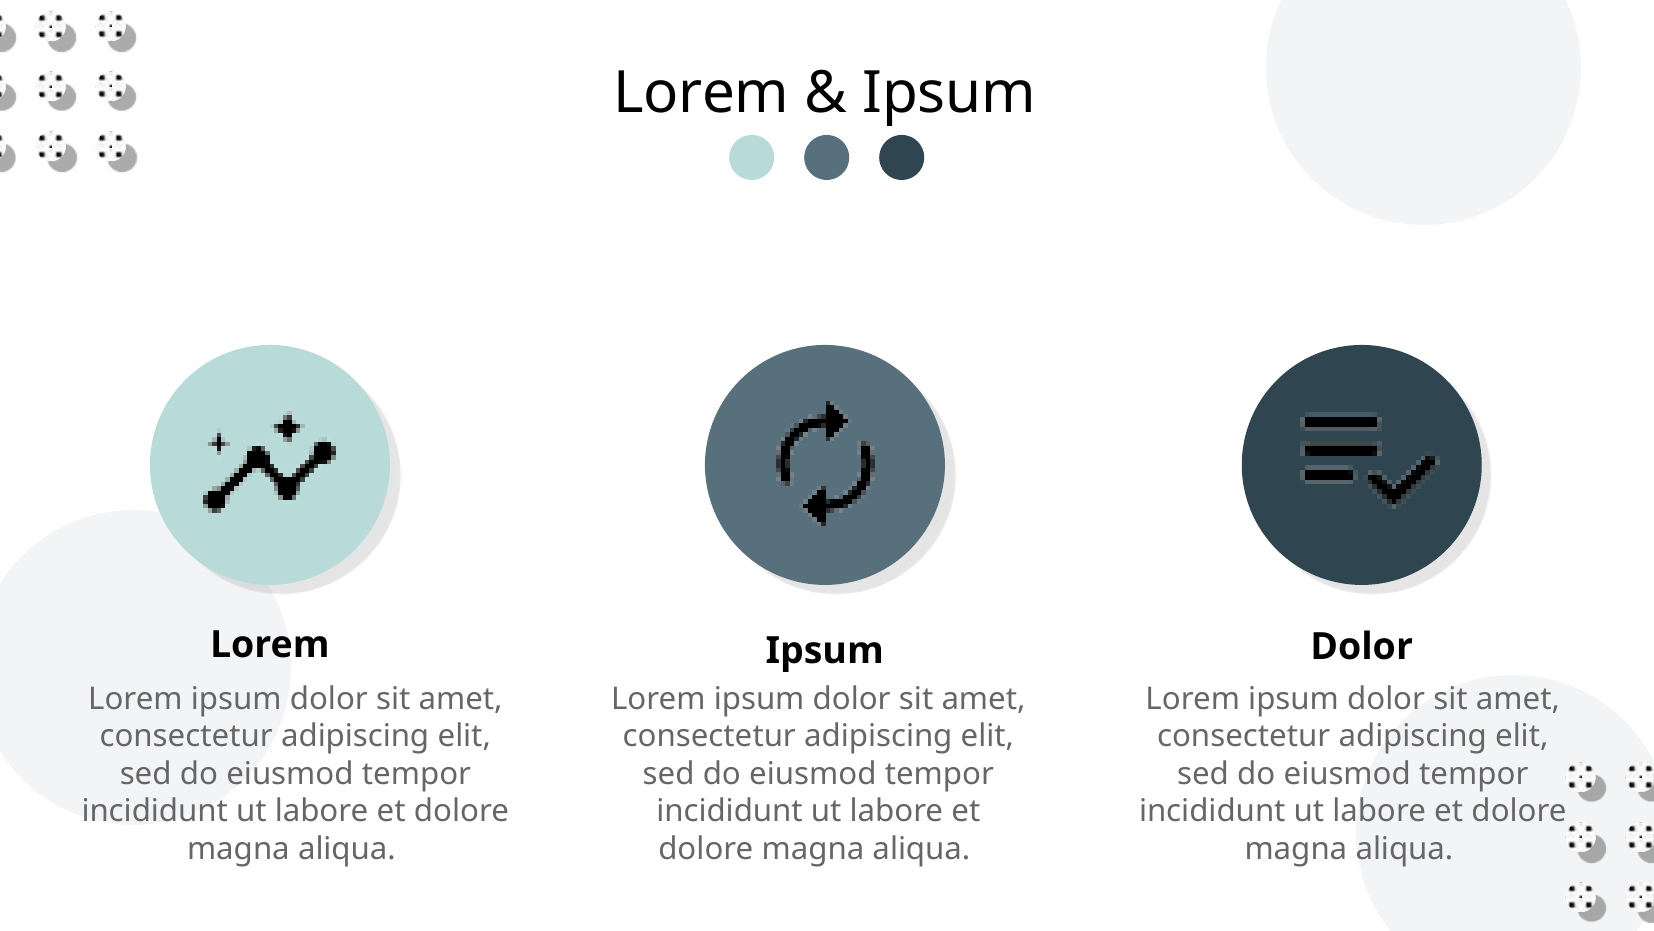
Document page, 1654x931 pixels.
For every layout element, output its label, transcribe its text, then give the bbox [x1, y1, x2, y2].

picture [0, 134, 7, 159]
picture [95, 11, 126, 42]
text_box Dolor [1256, 615, 1467, 670]
text_box Ipsum [719, 618, 930, 670]
text_box Lorem ipsum dolor sit amet, consectetur adipiscing elit, sed do eiusmod tempor incididunt ut labore et dolore magna aliqua. [1121, 670, 1585, 931]
picture [35, 11, 66, 42]
picture [95, 131, 126, 162]
picture [1625, 822, 1654, 853]
text_box [879, 134, 925, 180]
picture [0, 14, 6, 39]
text_box [149, 344, 390, 585]
picture [1625, 762, 1654, 793]
picture [1585, 762, 1596, 792]
picture [95, 71, 126, 102]
text_box Lorem ipsum dolor sit amet, consectetur adipiscing elit, sed do eiusmod tempor incididunt ut labore et dolore magna aliqua. [59, 670, 532, 931]
text_box Lorem [164, 612, 375, 670]
text_box [1241, 344, 1482, 585]
picture [1585, 882, 1596, 912]
picture [35, 71, 66, 102]
picture [1286, 374, 1450, 538]
picture [0, 74, 6, 99]
text_box [729, 134, 775, 180]
picture [1585, 822, 1596, 852]
text_box [804, 134, 850, 180]
text_box Lorem & Ipsum [419, 46, 1230, 144]
text_box Lorem ipsum dolor sit amet, consectetur adipiscing elit, sed do eiusmod tempor incididunt ut labore et dolore magna aliqua. [590, 670, 1047, 931]
picture [195, 389, 345, 540]
text_box [704, 344, 945, 585]
picture [1625, 882, 1654, 913]
picture [750, 388, 902, 540]
picture [35, 131, 66, 162]
